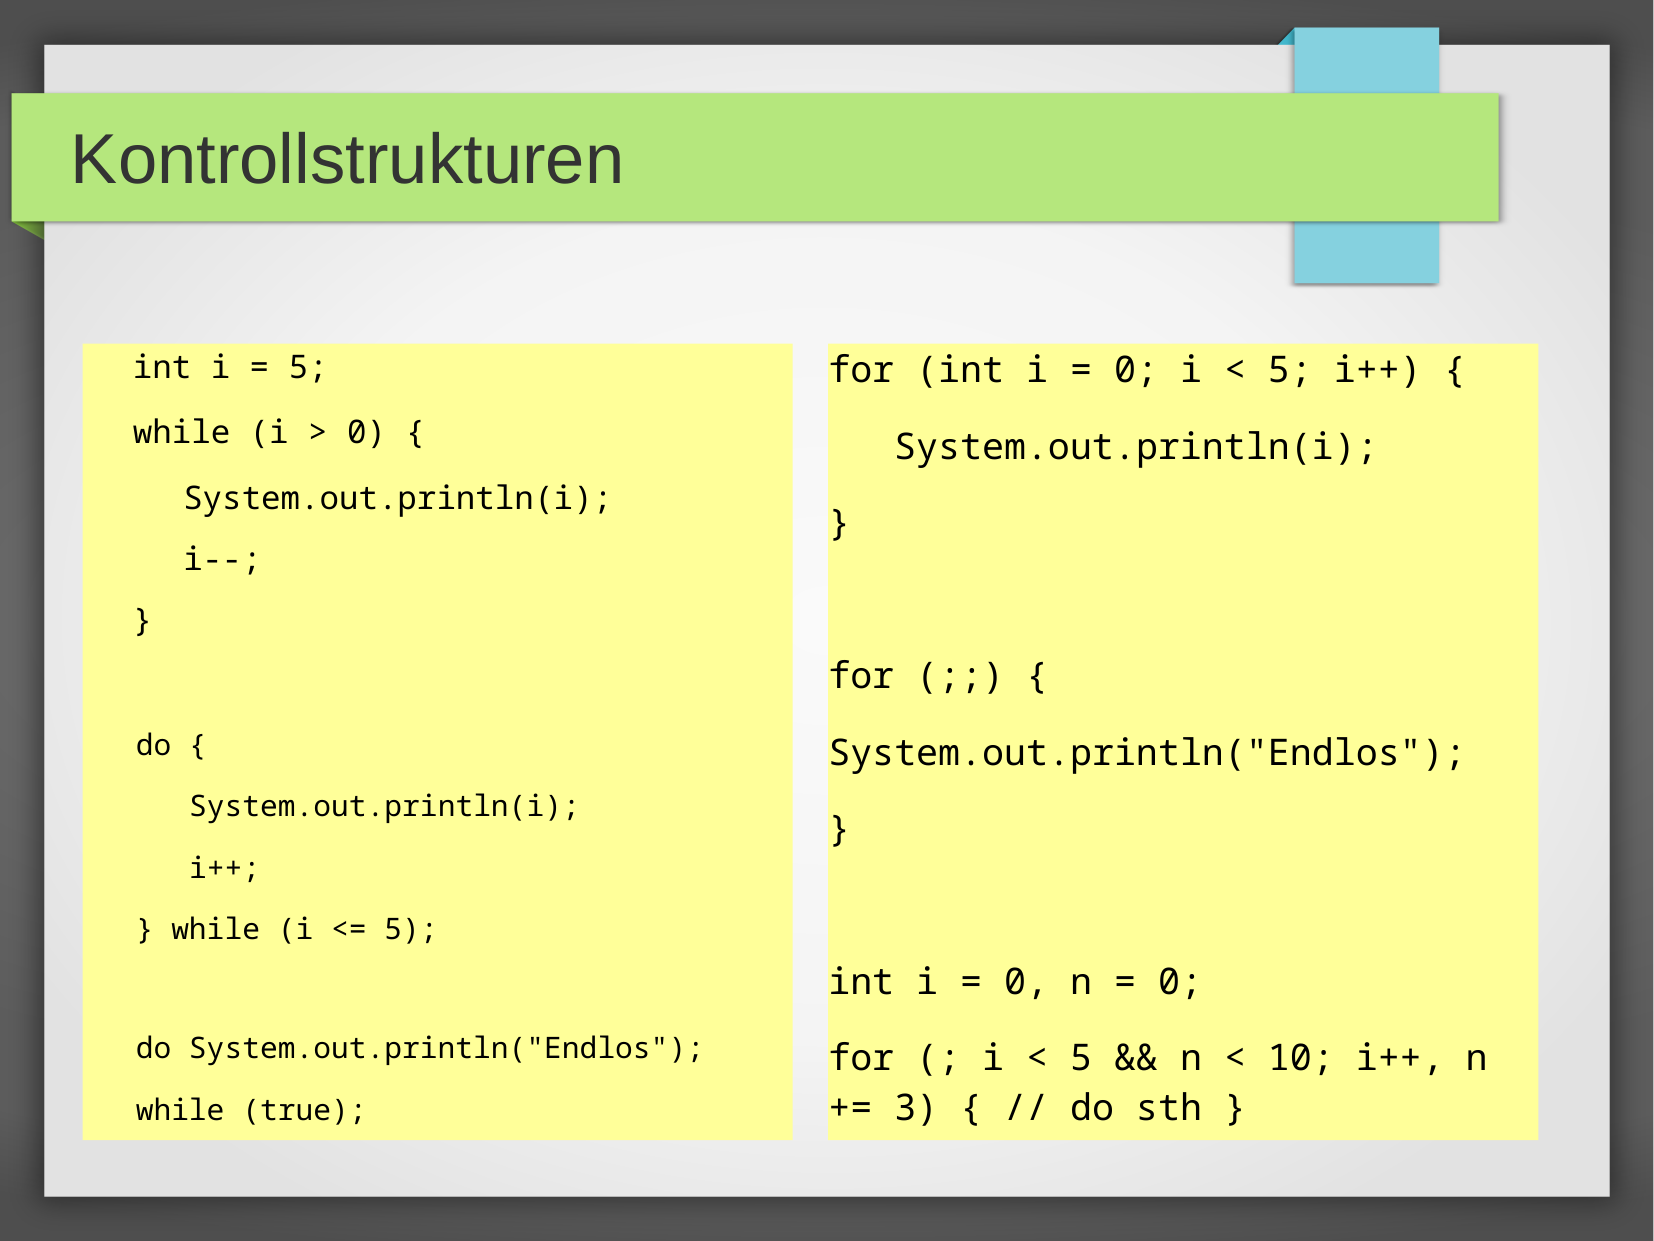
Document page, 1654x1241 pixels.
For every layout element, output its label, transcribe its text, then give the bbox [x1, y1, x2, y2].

picture [0, 0, 1654, 1241]
list for (int i = 0; i < 5; i++) { System.out.println(i); } for (;;) { System.out.println("Endlos"); } int i = 0, n = 0; for (; i < 5 && n < 10; i++, n += 3) { // do sth } [828, 343, 1539, 1141]
title Kontrollstrukturen [70, 106, 1229, 213]
list int i = 5; while (i > 0) { System.out.println(i); i--; } do { System.out.println(i); i++; } while (i <= 5); do System.out.println("Endlos"); while (true); [82, 343, 793, 1141]
